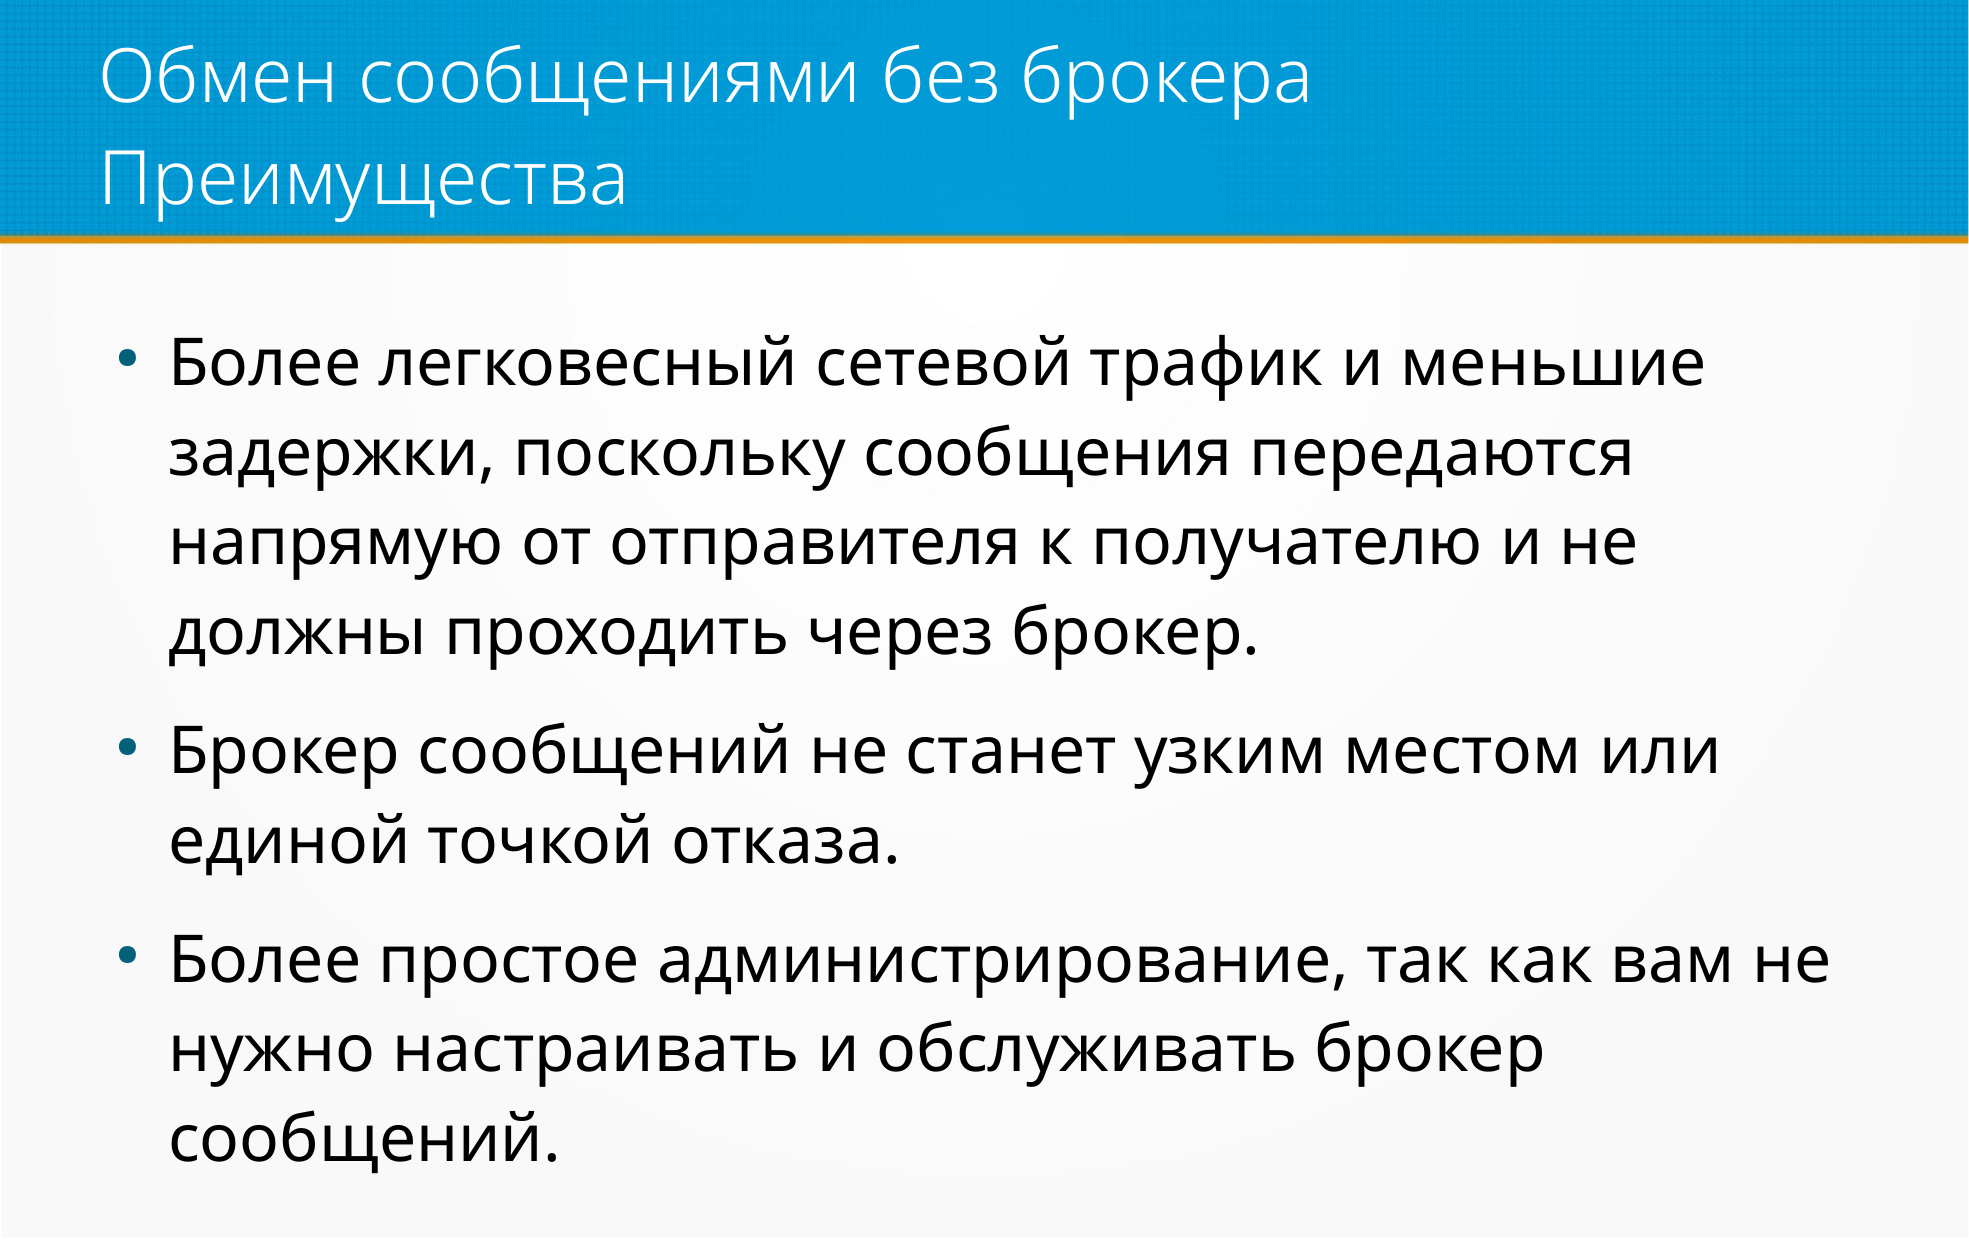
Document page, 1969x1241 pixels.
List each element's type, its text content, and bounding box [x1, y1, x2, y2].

list Более легковесный сетевой трафик и меньшие задержки, поскольку сообщения передаются напрямую от отправителя к получателю и не должны проходить через брокер. Брокер сообщений не станет узким местом или единой точкой отказа. Более простое администрирование, так как вам не нужно настраивать и обслуживать брокер сообщений. [98, 315, 1914, 1182]
title Обмен сообщениями без брокера Преимущества [98, 19, 1870, 227]
picture [0, 233, 1969, 1241]
